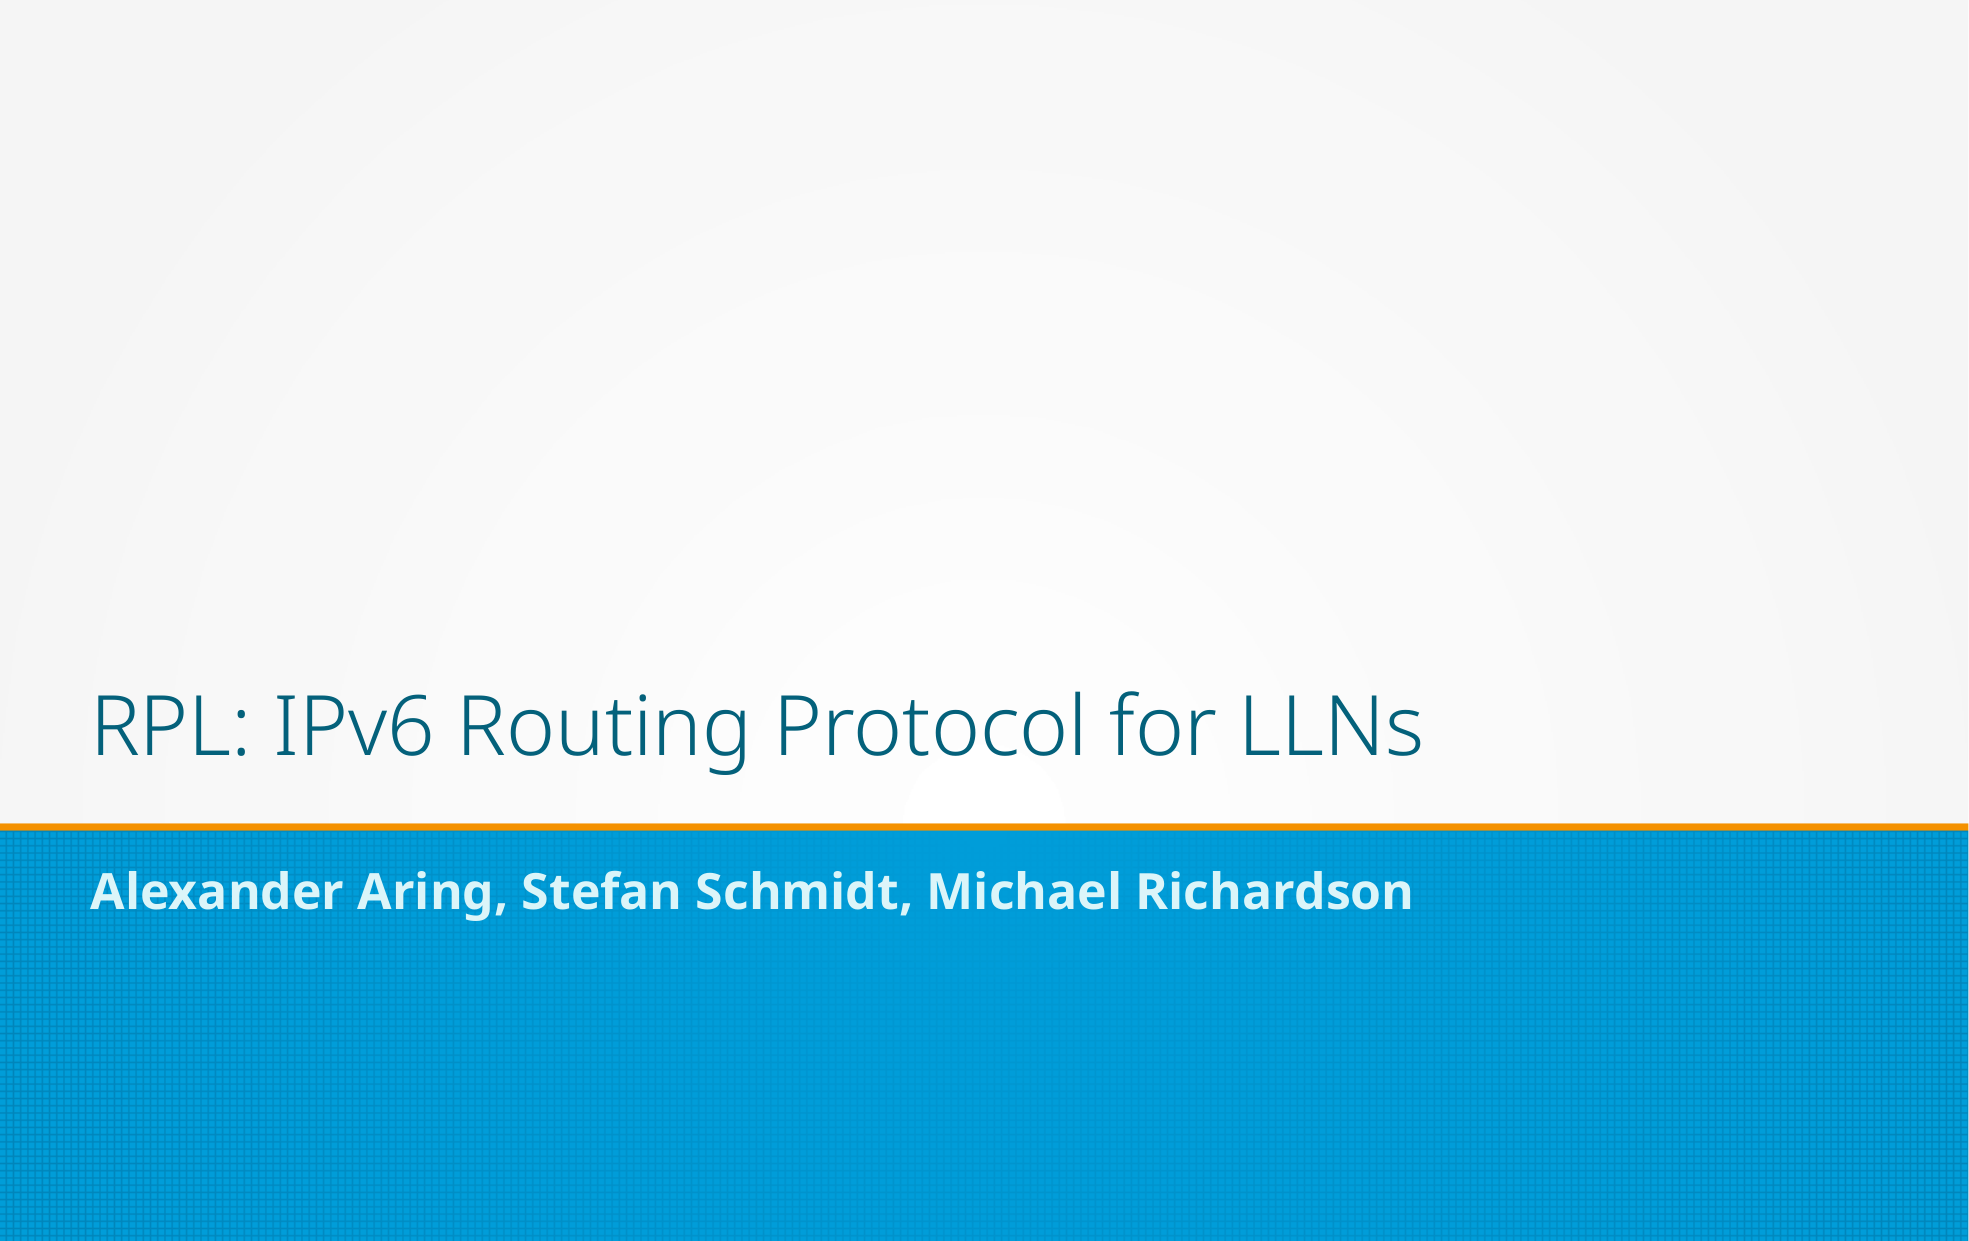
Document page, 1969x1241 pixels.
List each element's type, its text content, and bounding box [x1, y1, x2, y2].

title RPL: IPv6 Routing Protocol for LLNs [90, 49, 1862, 781]
subtitle Alexander Aring, Stefan Schmidt, Michael Richardson [90, 855, 1861, 1111]
picture [0, 0, 1969, 830]
